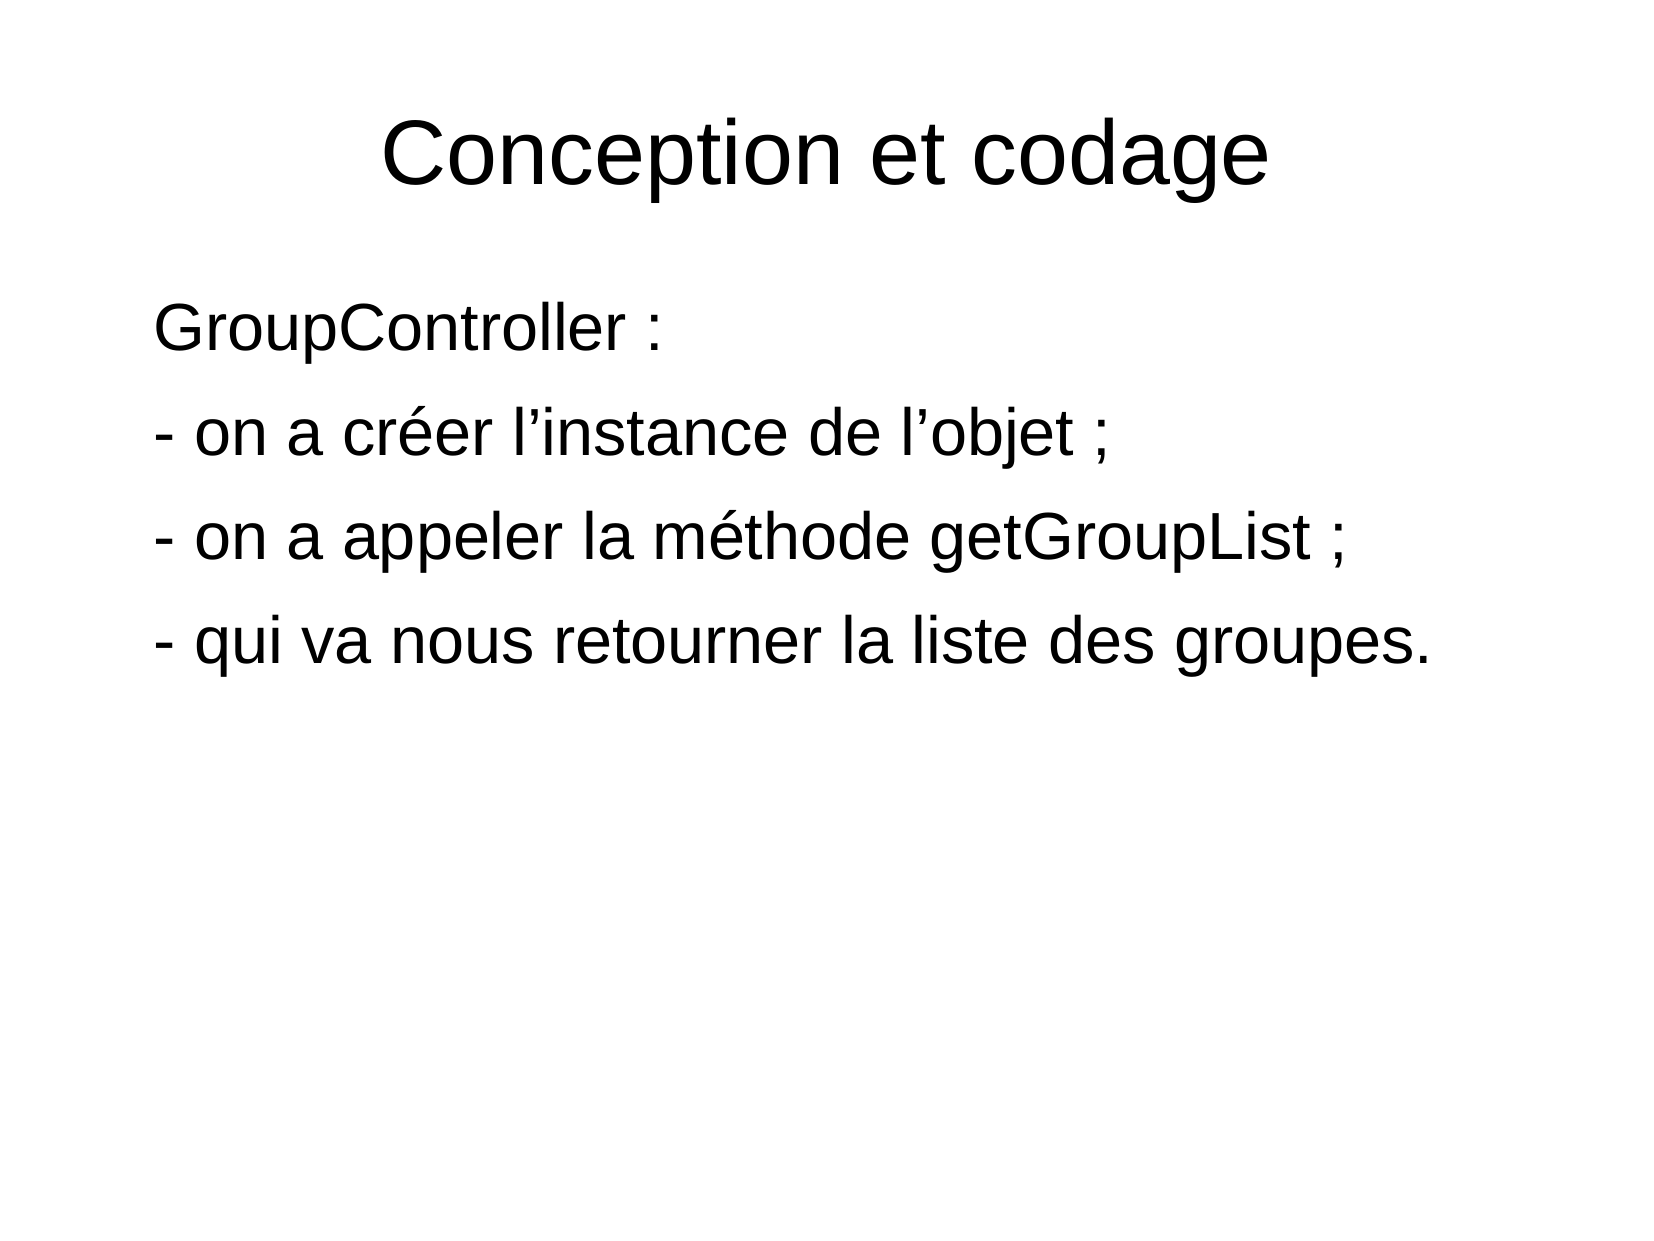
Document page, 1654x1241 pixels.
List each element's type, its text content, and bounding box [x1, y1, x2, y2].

list GroupController : - on a créer l’instance de l’objet ; - on a appeler la méthode getGroupList ; - qui va nous retourner la liste des groupes. [82, 290, 1571, 1010]
title Conception et codage [82, 49, 1571, 257]
